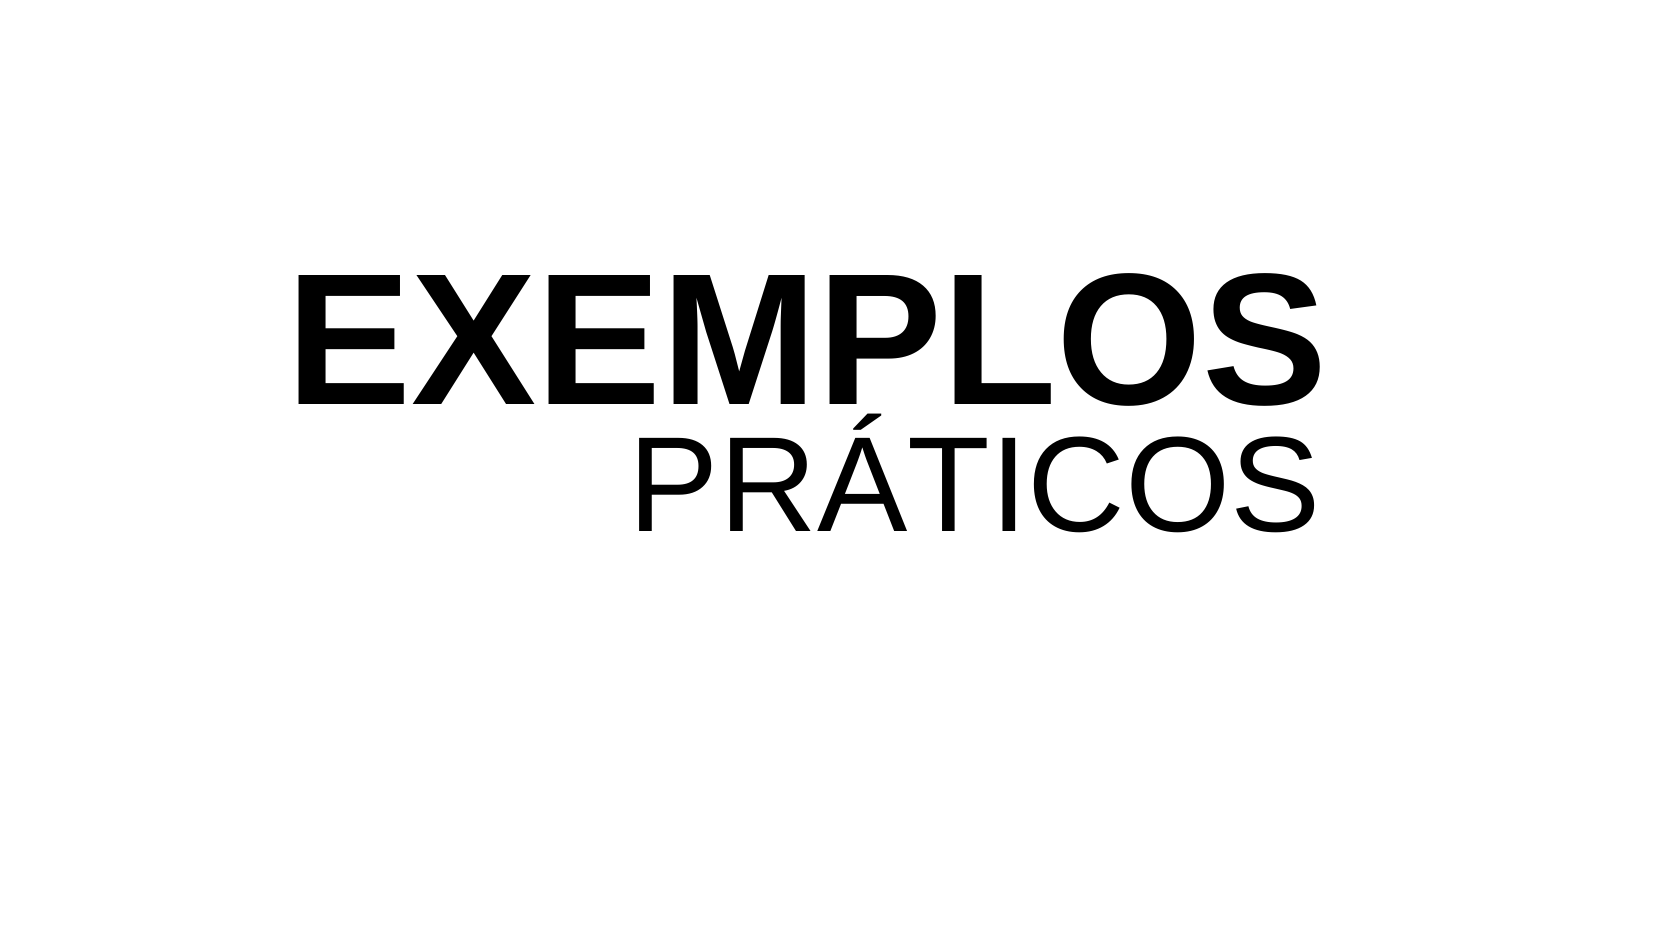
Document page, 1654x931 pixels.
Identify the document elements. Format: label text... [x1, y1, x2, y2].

text_box PRÁTICOS [614, 401, 1382, 568]
text_box EXEMPLOS [271, 227, 1359, 662]
